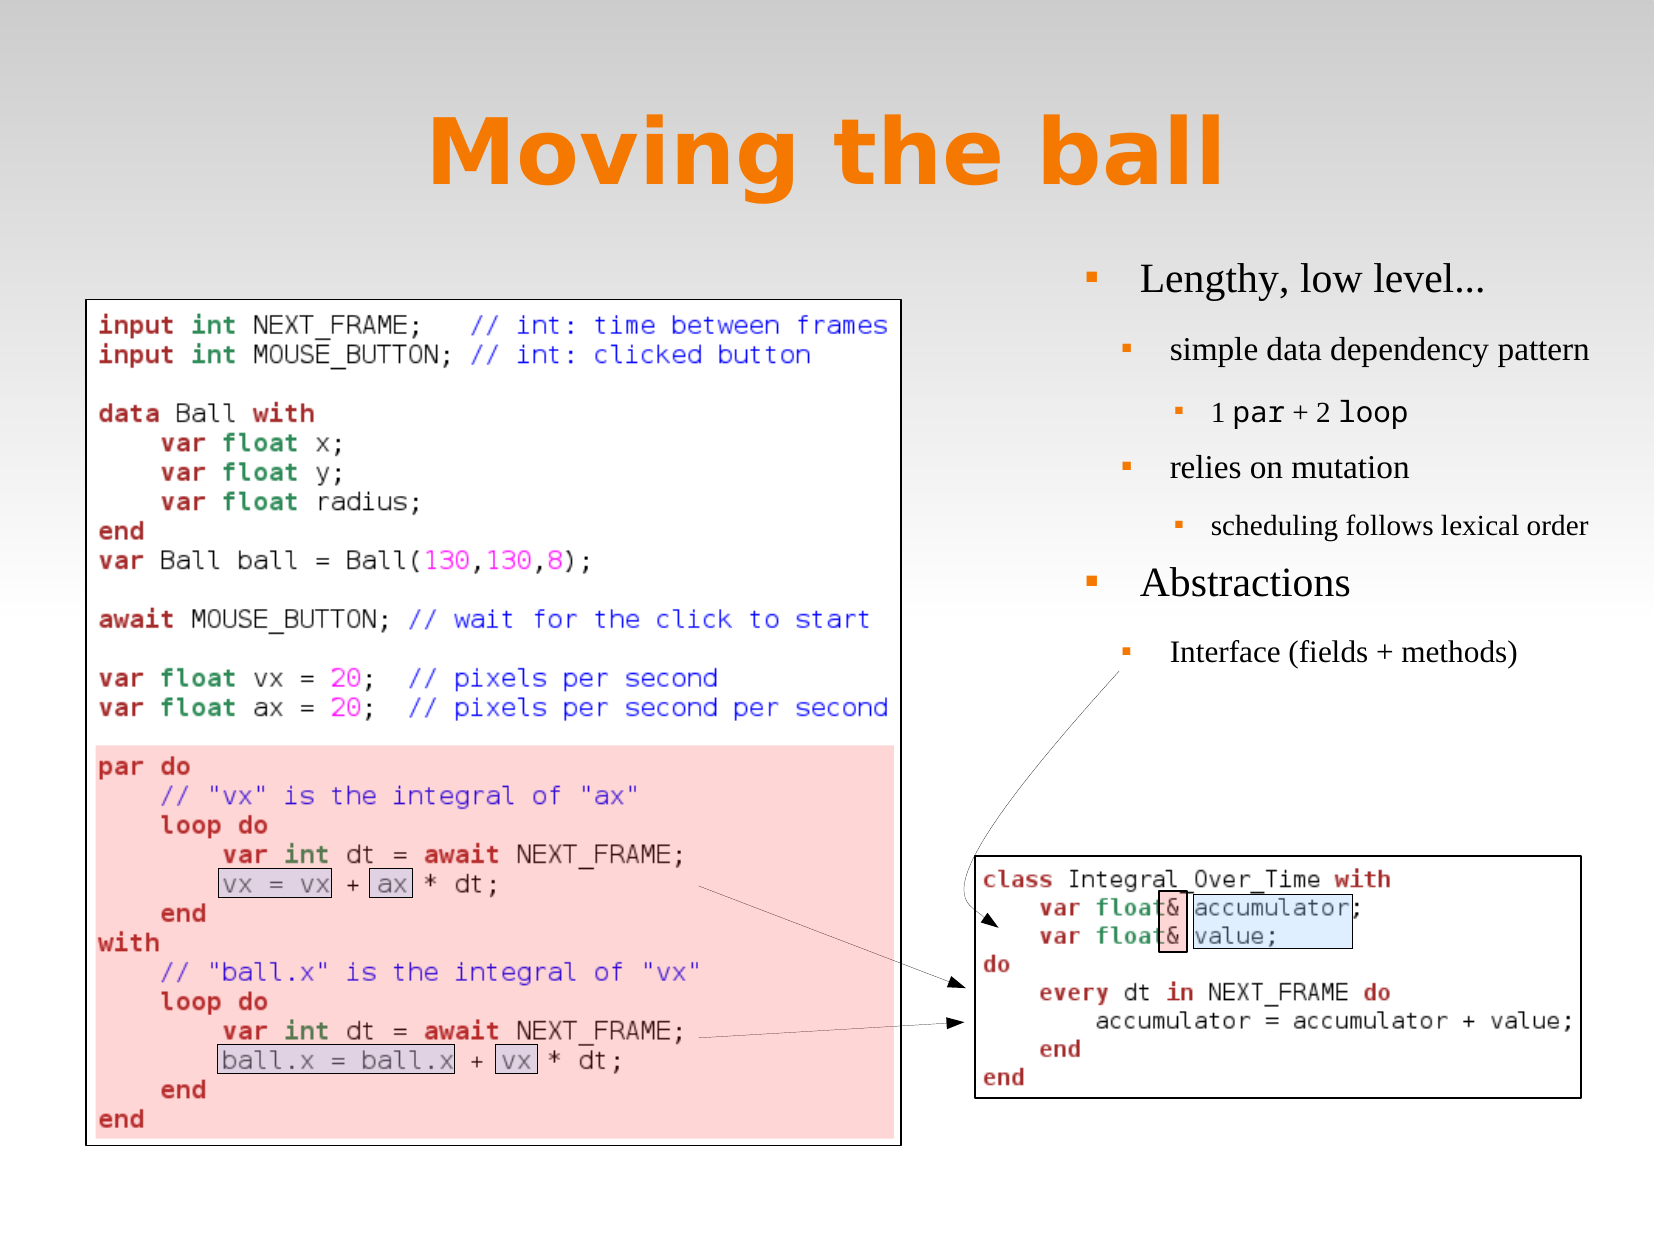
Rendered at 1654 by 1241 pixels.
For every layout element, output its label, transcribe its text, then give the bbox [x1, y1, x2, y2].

picture [894, 962, 901, 1026]
text_box [1193, 894, 1353, 949]
text_box [95, 745, 894, 1139]
list Lengthy, low level... simple data dependency pattern 1 par + 2 loop relies on mutation scheduling follows lexical order Abstractions Interface (fields + methods) [998, 254, 1651, 813]
title Moving the ball [82, 49, 1571, 257]
picture [86, 300, 901, 1145]
text_box [1159, 890, 1187, 953]
picture [975, 856, 1581, 1098]
